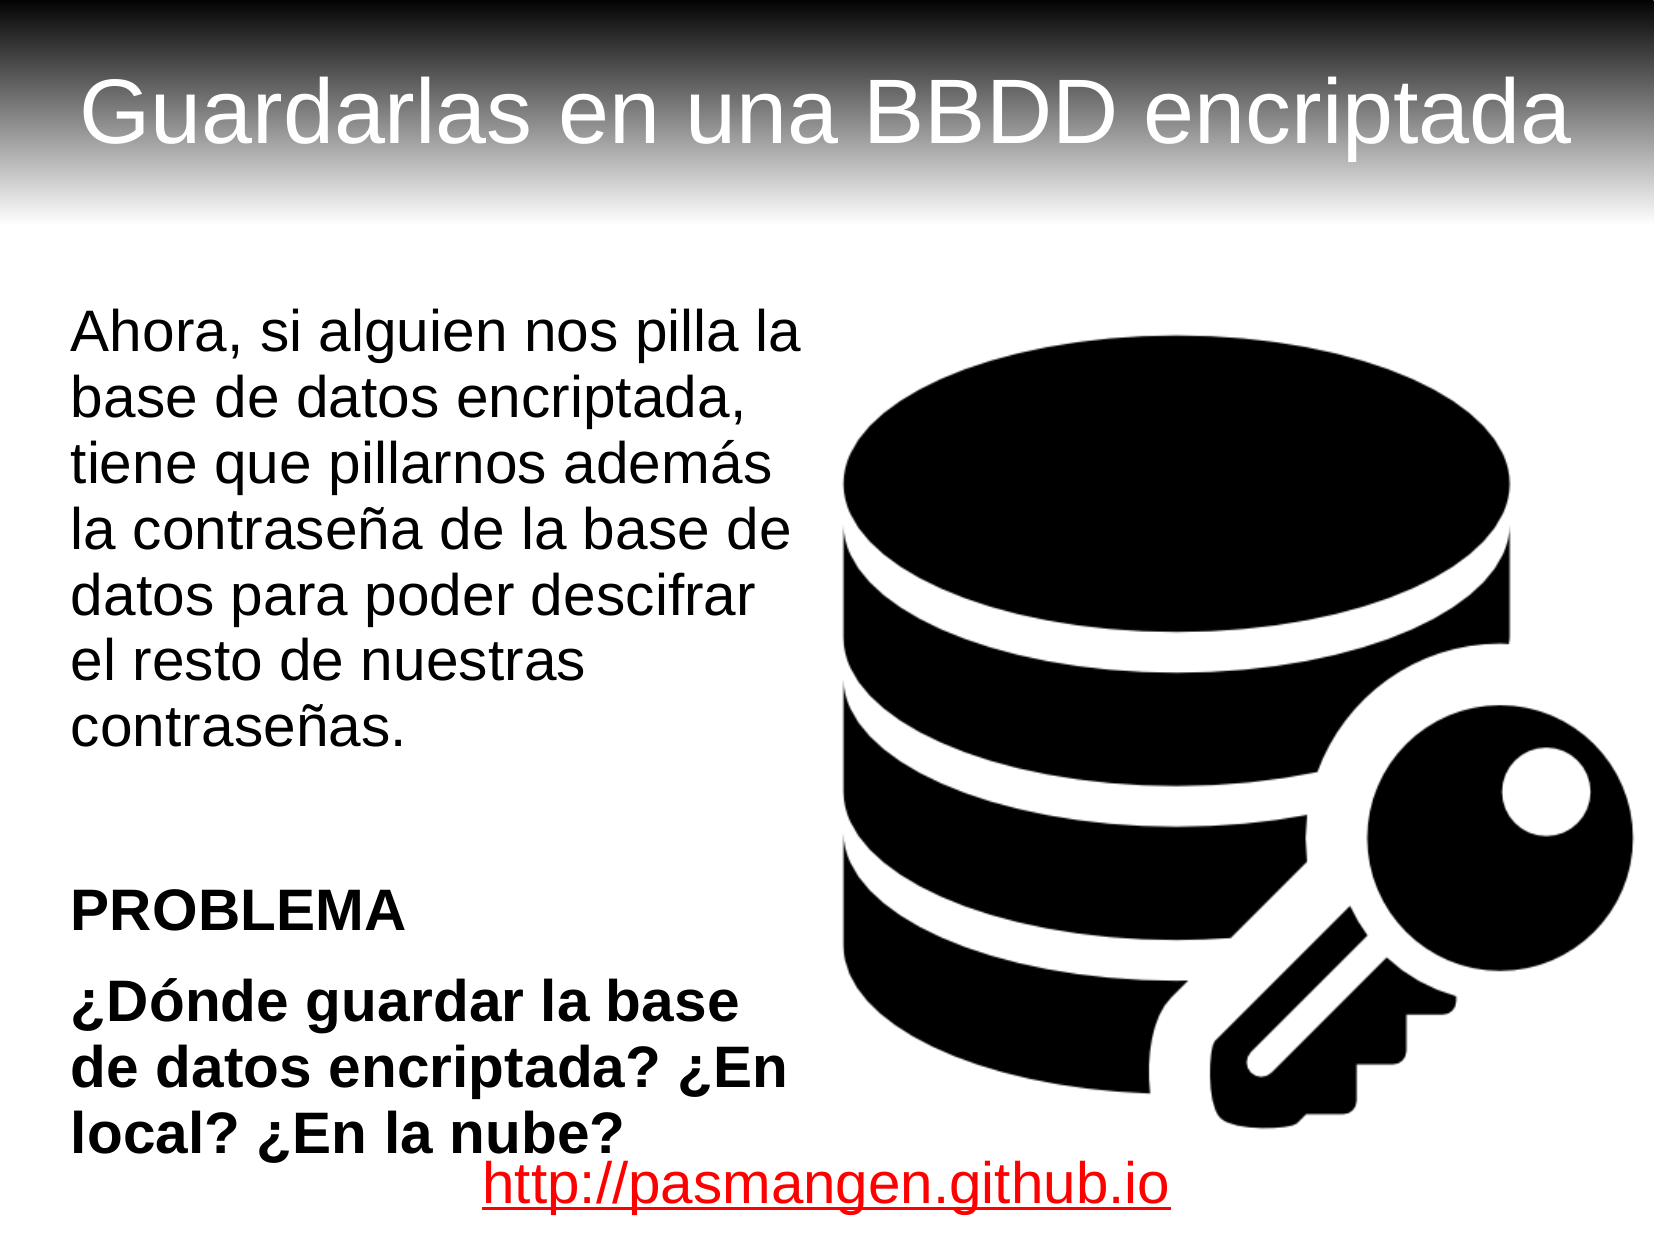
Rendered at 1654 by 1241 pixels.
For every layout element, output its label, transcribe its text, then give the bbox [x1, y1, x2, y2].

text_box http://pasmangen.github.io [0, 1143, 1654, 1241]
picture [838, 330, 1639, 1131]
title Guardarlas en una BBDD encriptada [0, 0, 1654, 225]
list Ahora, si alguien nos pilla la base de datos encriptada, tiene que pillarnos además la contraseña de la base de datos para poder descifrar el resto de nuestras contraseñas. PROBLEMA ¿Dónde guardar la base de datos encriptada? ¿En local? ¿En la nube? [70, 271, 804, 1143]
